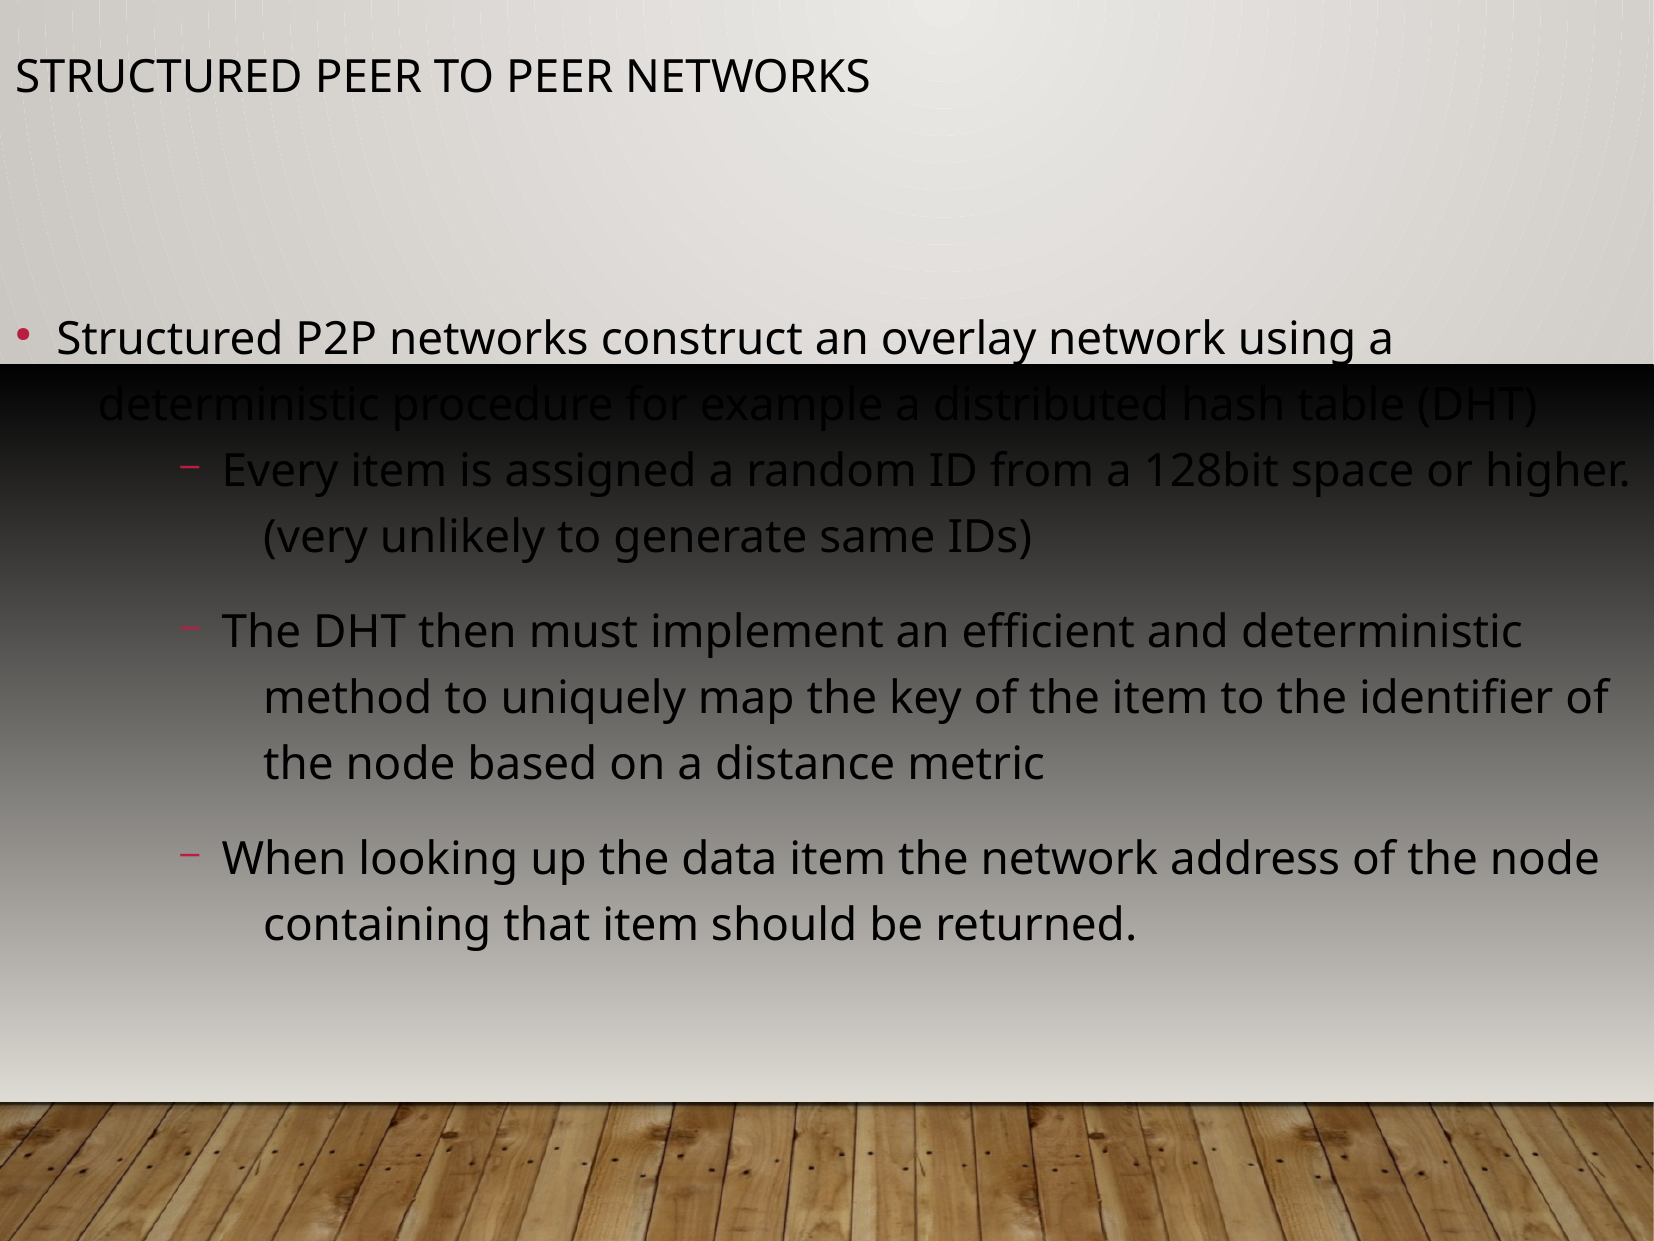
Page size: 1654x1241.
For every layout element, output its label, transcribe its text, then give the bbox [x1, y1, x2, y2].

list Structured P2P networks construct an overlay network using a deterministic procedure for example a distributed hash table (DHT) Every item is assigned a random ID from a 128bit space or higher. (very unlikely to generate same IDs) The DHT then must implement an efficient and deterministic method to uniquely map the key of the item to the identifier of the node based on a distance metric When looking up the data item the network address of the node containing that item should be returned. [0, 290, 1654, 1010]
title Structured Peer to Peer networks [0, 45, 1654, 260]
